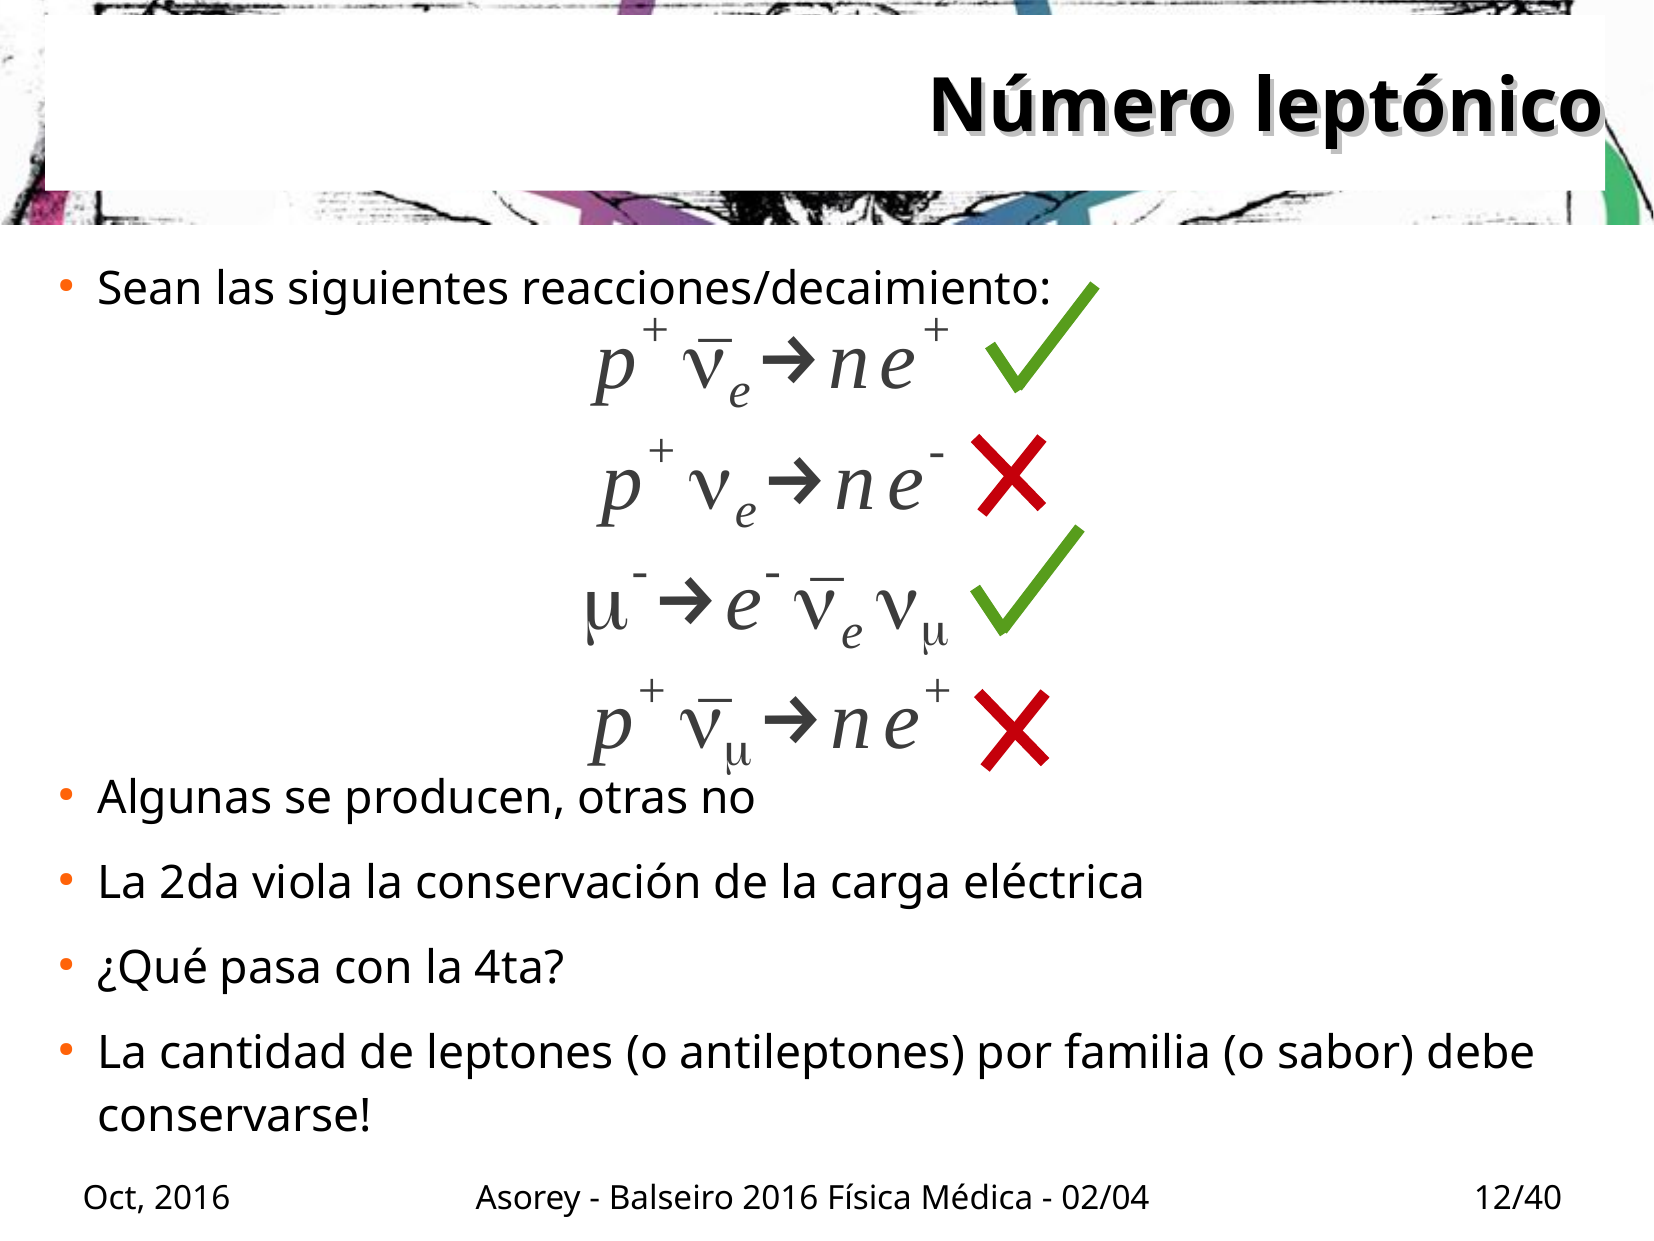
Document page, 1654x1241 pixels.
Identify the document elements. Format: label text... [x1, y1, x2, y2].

title Número leptónico [45, 15, 1606, 191]
list Sean las siguientes reacciones/decaimiento: Algunas se producen, otras no La 2da viola la conservación de la carga eléctrica ¿Qué pasa con la 4ta? La cantidad de leptones (o antileptones) por familia (o sabor) debe conservarse! [45, 255, 1606, 1156]
picture [0, 0, 1654, 225]
chart [573, 303, 961, 778]
